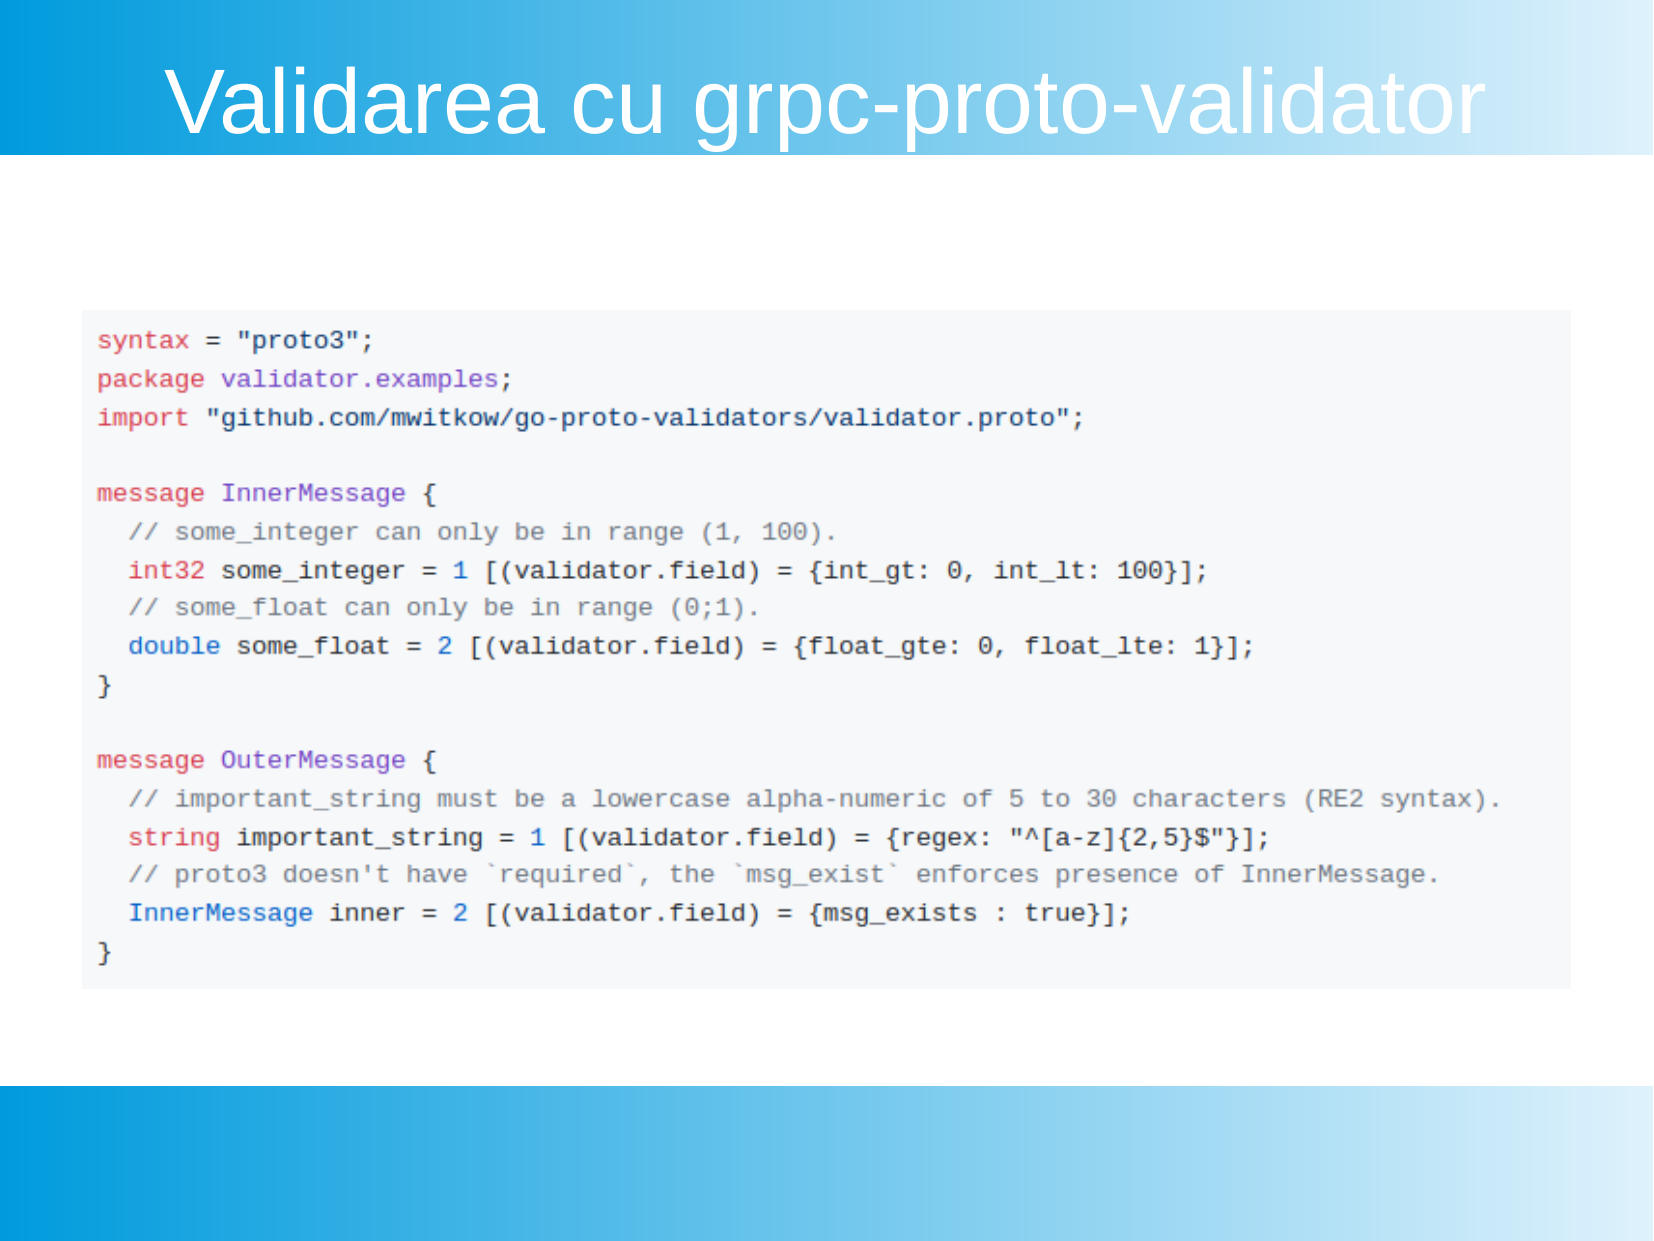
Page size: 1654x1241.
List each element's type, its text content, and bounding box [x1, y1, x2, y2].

picture [82, 310, 1571, 989]
title Validarea cu grpc-proto-validator [82, 49, 1571, 155]
